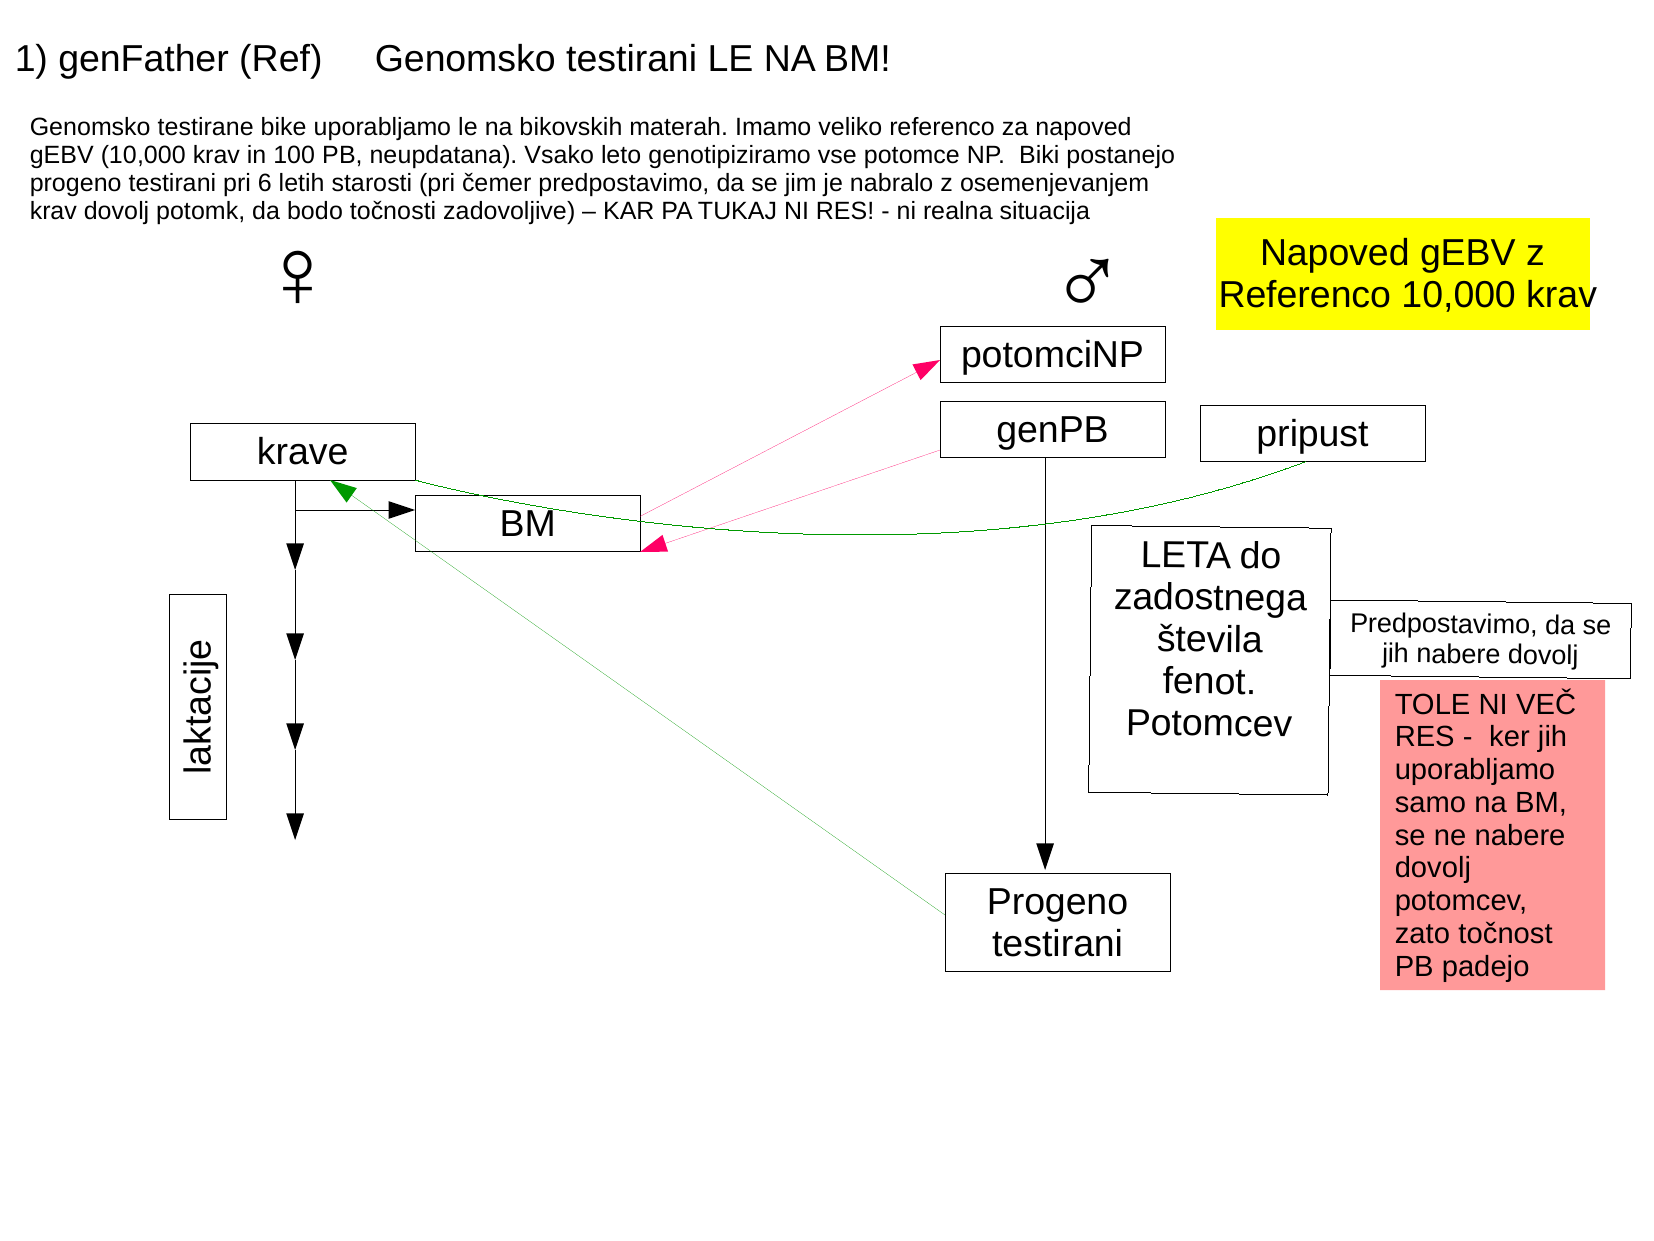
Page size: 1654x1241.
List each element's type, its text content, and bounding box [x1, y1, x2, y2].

text_box krave [190, 428, 416, 481]
text_box LETA do zadostnega števila fenot. Potomcev [1088, 525, 1332, 796]
text_box Progeno testirani [945, 873, 1171, 972]
text_box pripust [1200, 405, 1426, 462]
text_box Napoved gEBV z Referenco 10,000 krav [1215, 217, 1591, 331]
text_box potomciNP [940, 326, 1166, 383]
text_box Predpostavimo, da se jih nabere dovolj [1329, 600, 1632, 679]
text_box Genomsko testirani LE NA BM! [360, 30, 1246, 87]
text_box ♂ [925, 217, 1251, 436]
text_box BM [415, 541, 430, 552]
text_box TOLE NI VEČ RES - ker jih uporabljamo samo na BM, se ne nabere dovolj potomcev, zato točnost PB padejo [1380, 680, 1606, 991]
text_box genPB [940, 401, 1166, 458]
text_box Genomsko testirane bike uporabljamo le na bikovskih materah. Imamo veliko referenco za napoved gEBV (10,000 krav in 100 PB, neupdatana). Vsako leto genotipiziramo vse potomce NP. Biki postanejo progeno testirani pri 6 letih starosti (pri čemer predpostavimo, da se jim je nabralo z osemenjevanjem krav dovolj potomk, da bodo točnosti zadovoljive) – KAR PA TUKAJ NI RES! - ni realna situacija [15, 105, 1201, 316]
text_box ♀ [135, 316, 461, 428]
text_box 1) genFather (Ref) [0, 30, 360, 87]
text_box laktacije [169, 594, 227, 820]
text_box BM [415, 495, 641, 552]
